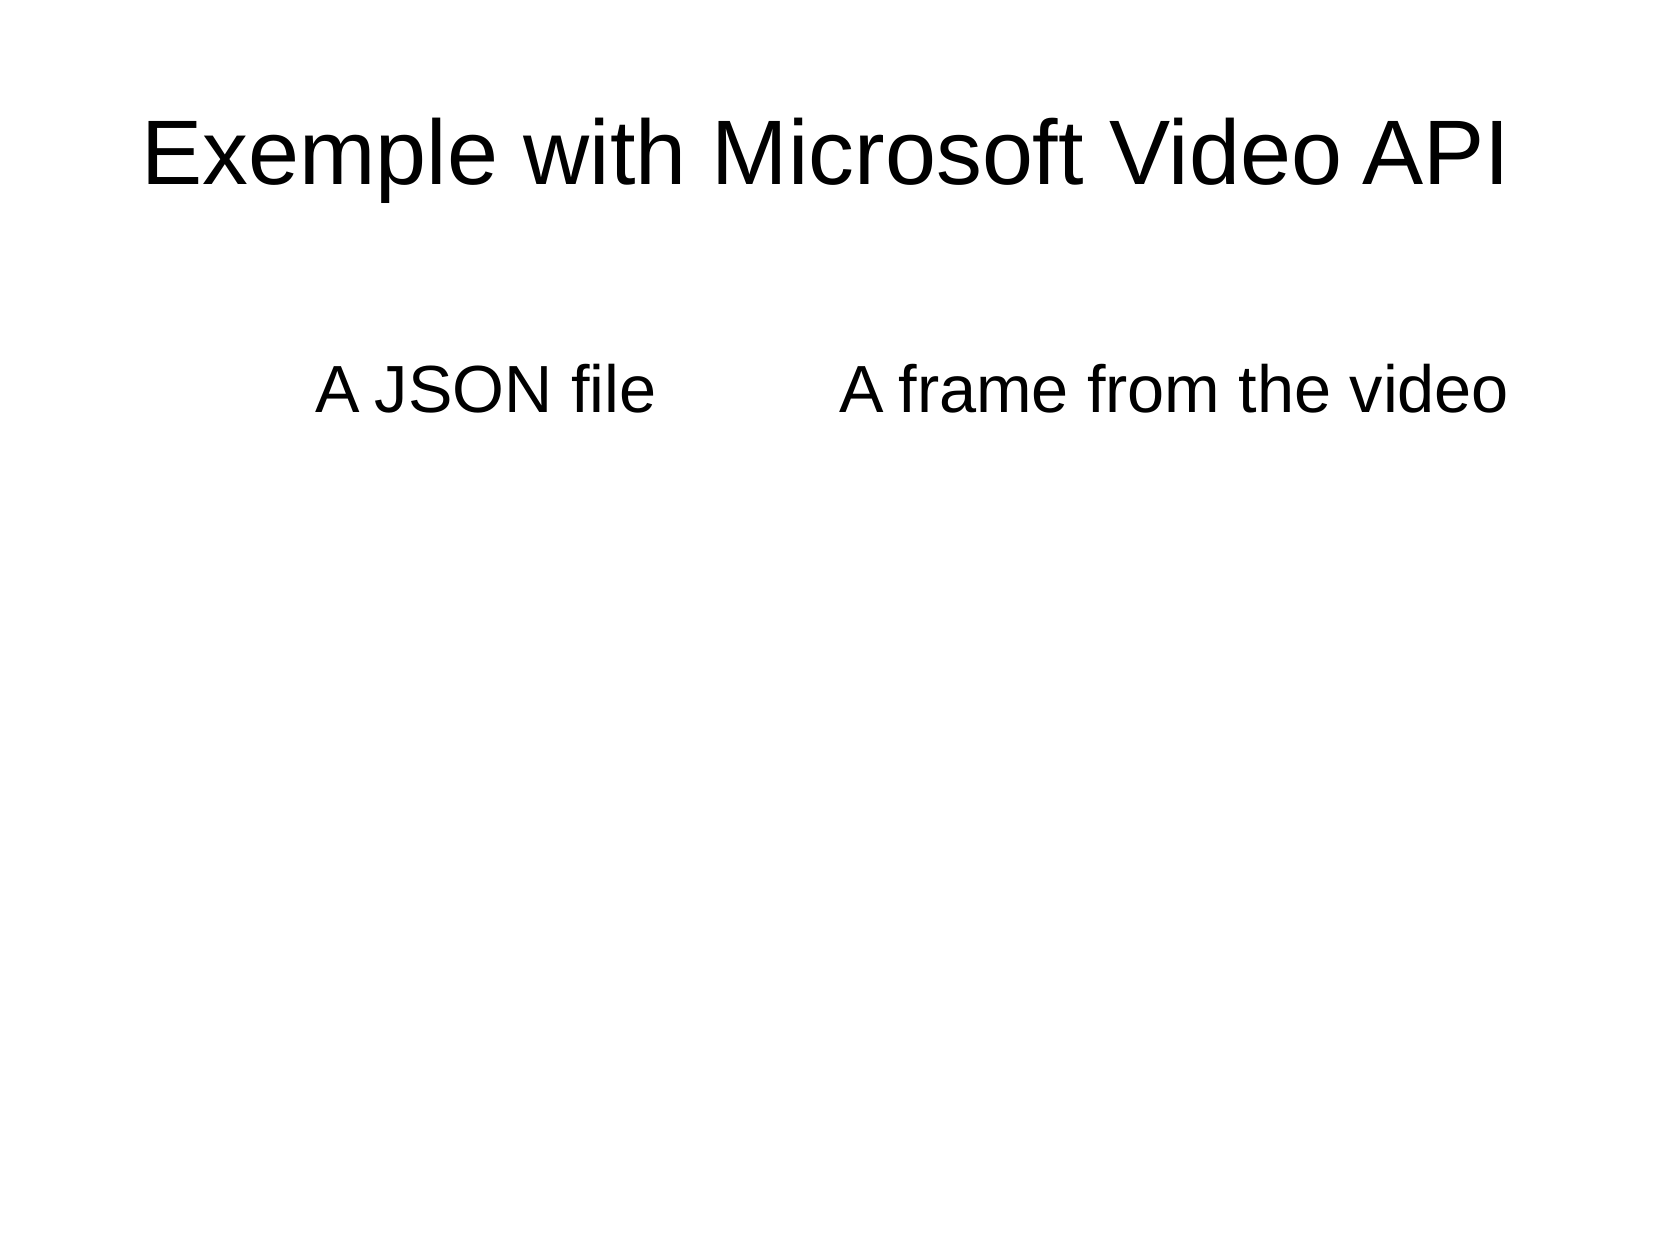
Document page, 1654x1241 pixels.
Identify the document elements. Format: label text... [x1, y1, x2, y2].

text_box A JSON file A frame from the video [0, 345, 1621, 1140]
title Exemple with Microsoft Video API [82, 49, 1571, 257]
